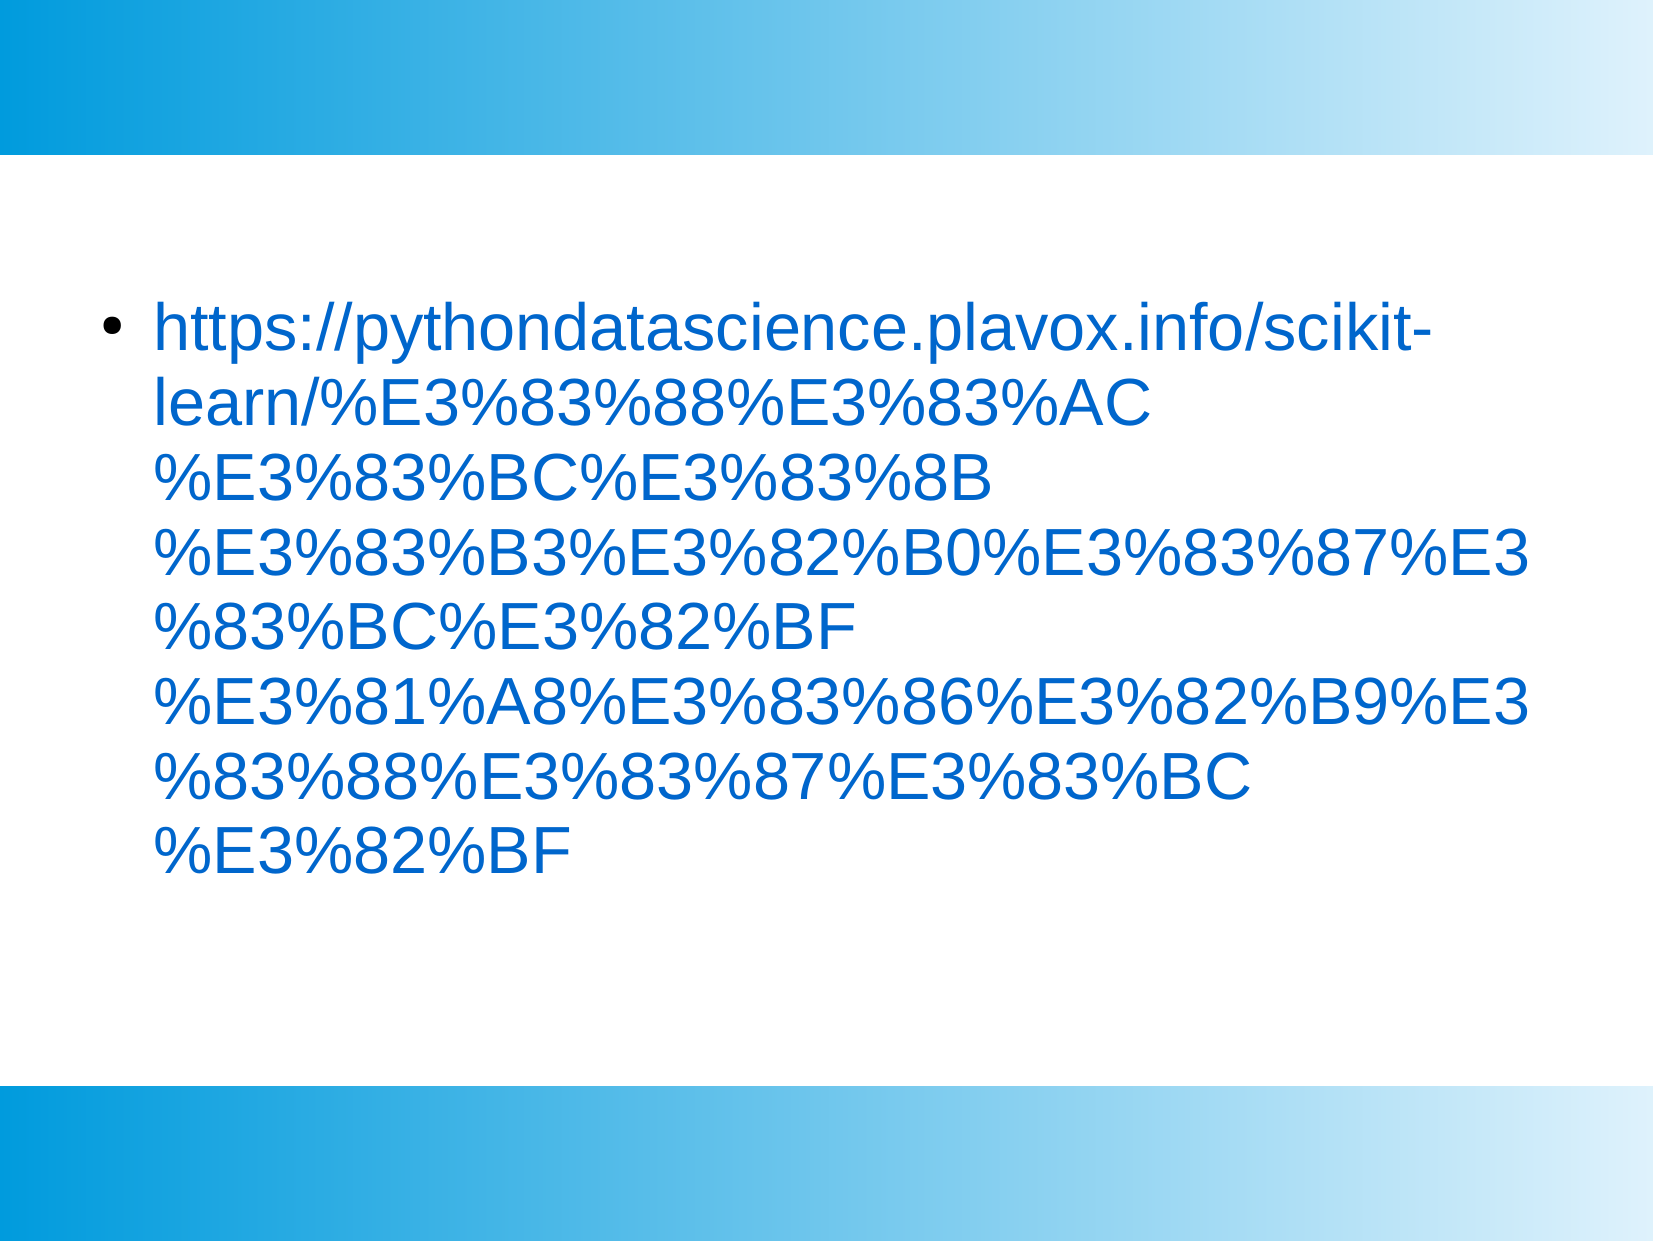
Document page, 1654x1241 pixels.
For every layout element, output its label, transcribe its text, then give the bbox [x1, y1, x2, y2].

list https://pythondatascience.plavox.info/scikit-learn/%E3%83%88%E3%83%AC%E3%83%BC%E3%83%8B%E3%83%B3%E3%82%B0%E3%83%87%E3%83%BC%E3%82%BF%E3%81%A8%E3%83%86%E3%82%B9%E3%83%88%E3%83%87%E3%83%BC%E3%82%BF [82, 290, 1571, 1010]
